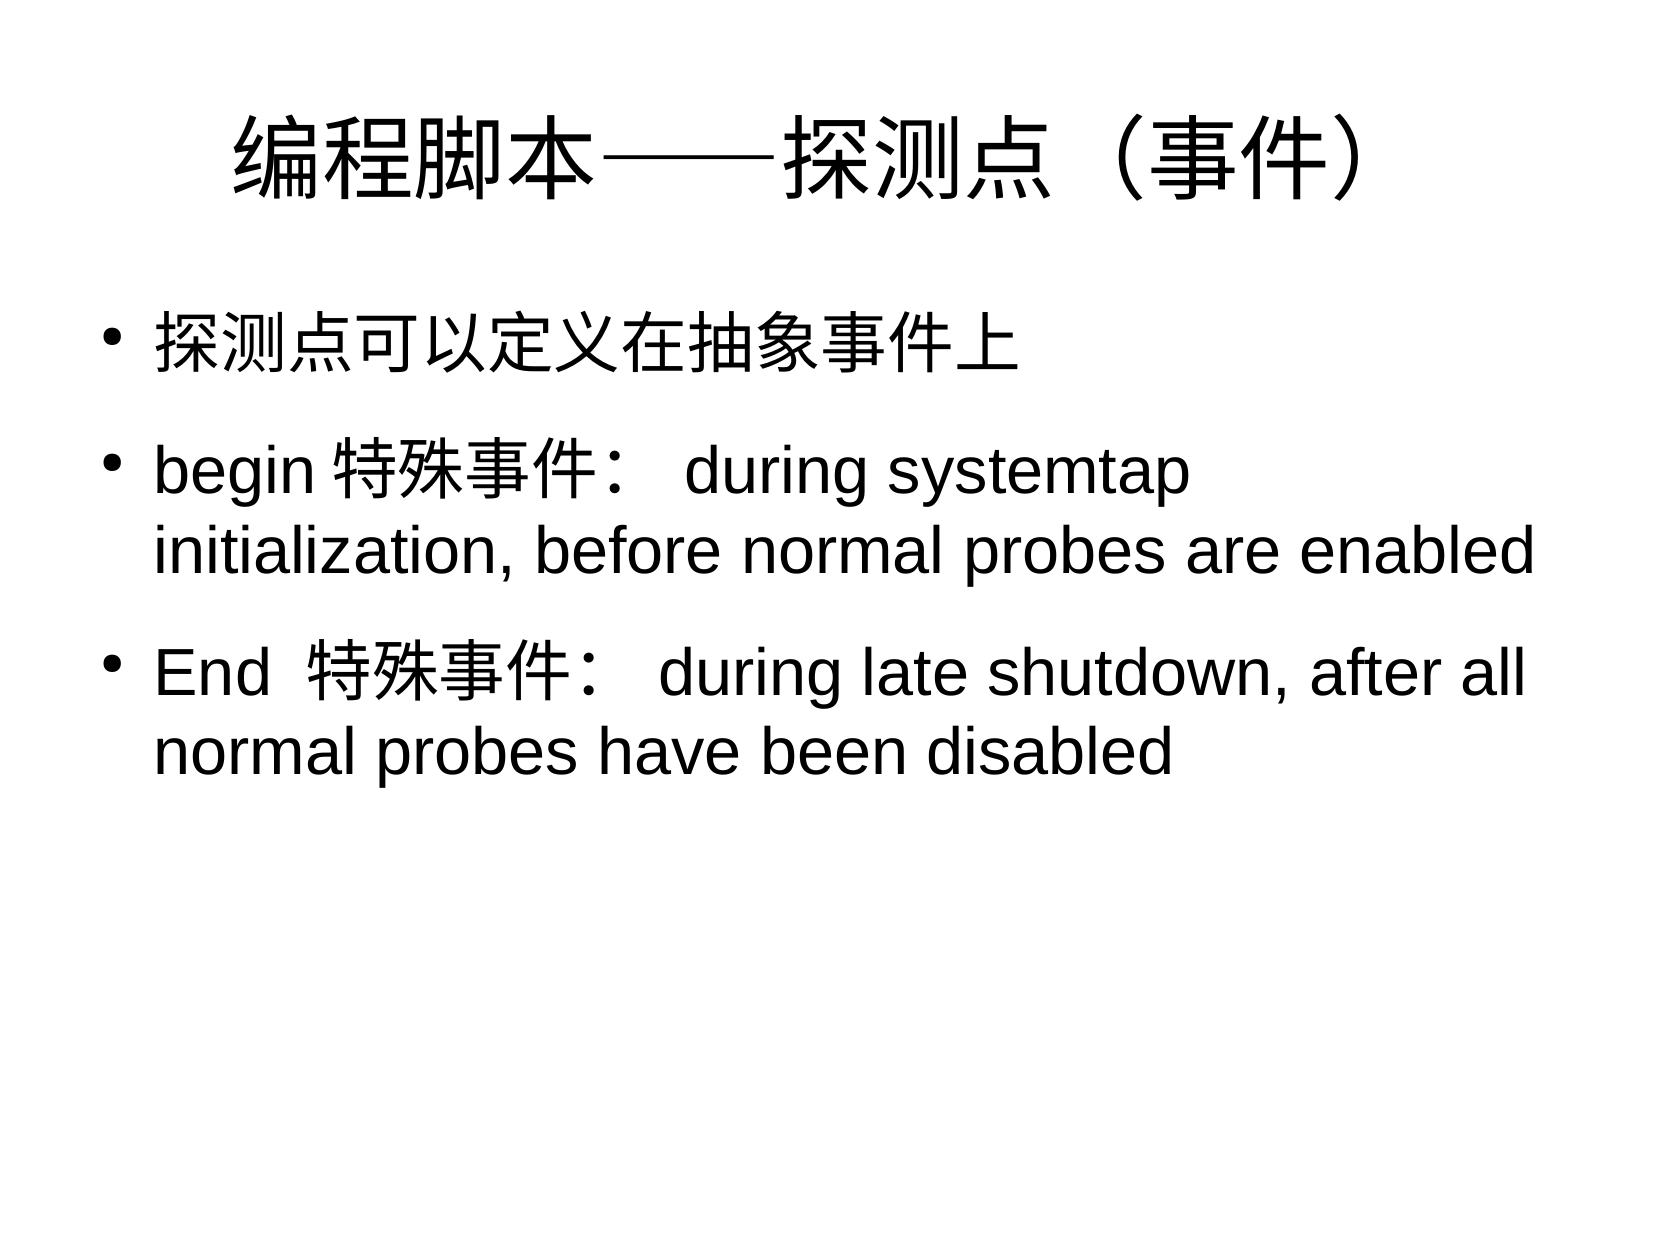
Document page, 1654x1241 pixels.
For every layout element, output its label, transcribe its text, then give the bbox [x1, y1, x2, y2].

title 编程脚本——探测点（事件） [82, 49, 1571, 257]
list 探测点可以定义在抽象事件上 begin特殊事件：during systemtap initialization, before normal probes are enabled End 特殊事件：during late shutdown, after all normal probes have been disabled [82, 290, 1571, 1010]
